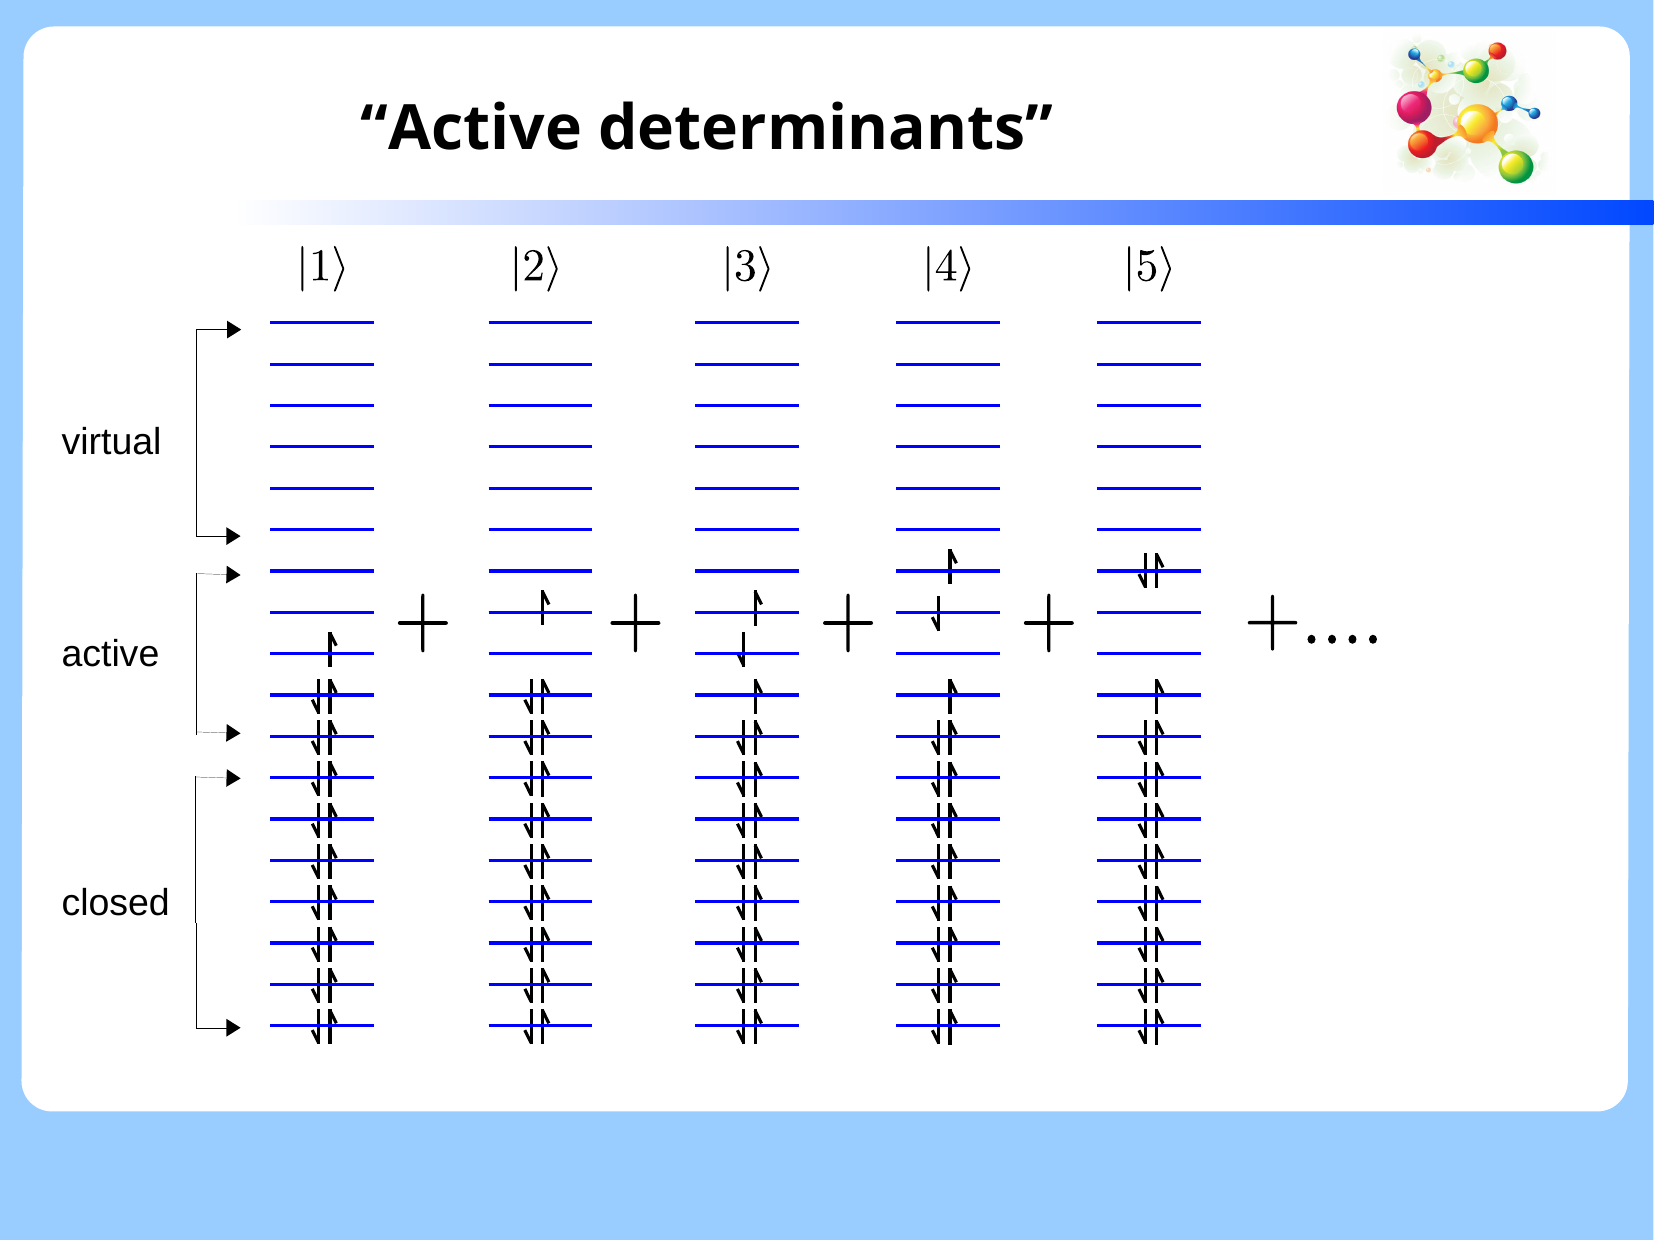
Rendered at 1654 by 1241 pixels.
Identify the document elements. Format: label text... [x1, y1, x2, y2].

title “Active determinants” [82, 49, 1332, 201]
text_box active [46, 625, 314, 683]
text_box [818, 593, 877, 653]
text_box [922, 246, 976, 292]
text_box [1122, 246, 1177, 292]
text_box [1019, 593, 1078, 653]
text_box [393, 593, 452, 653]
text_box closed [46, 873, 314, 931]
text_box virtual [46, 412, 177, 512]
text_box [721, 246, 775, 292]
text_box [509, 246, 563, 292]
picture [1382, 29, 1556, 195]
text_box [1243, 594, 1384, 651]
text_box [606, 593, 665, 653]
text_box [296, 245, 350, 292]
